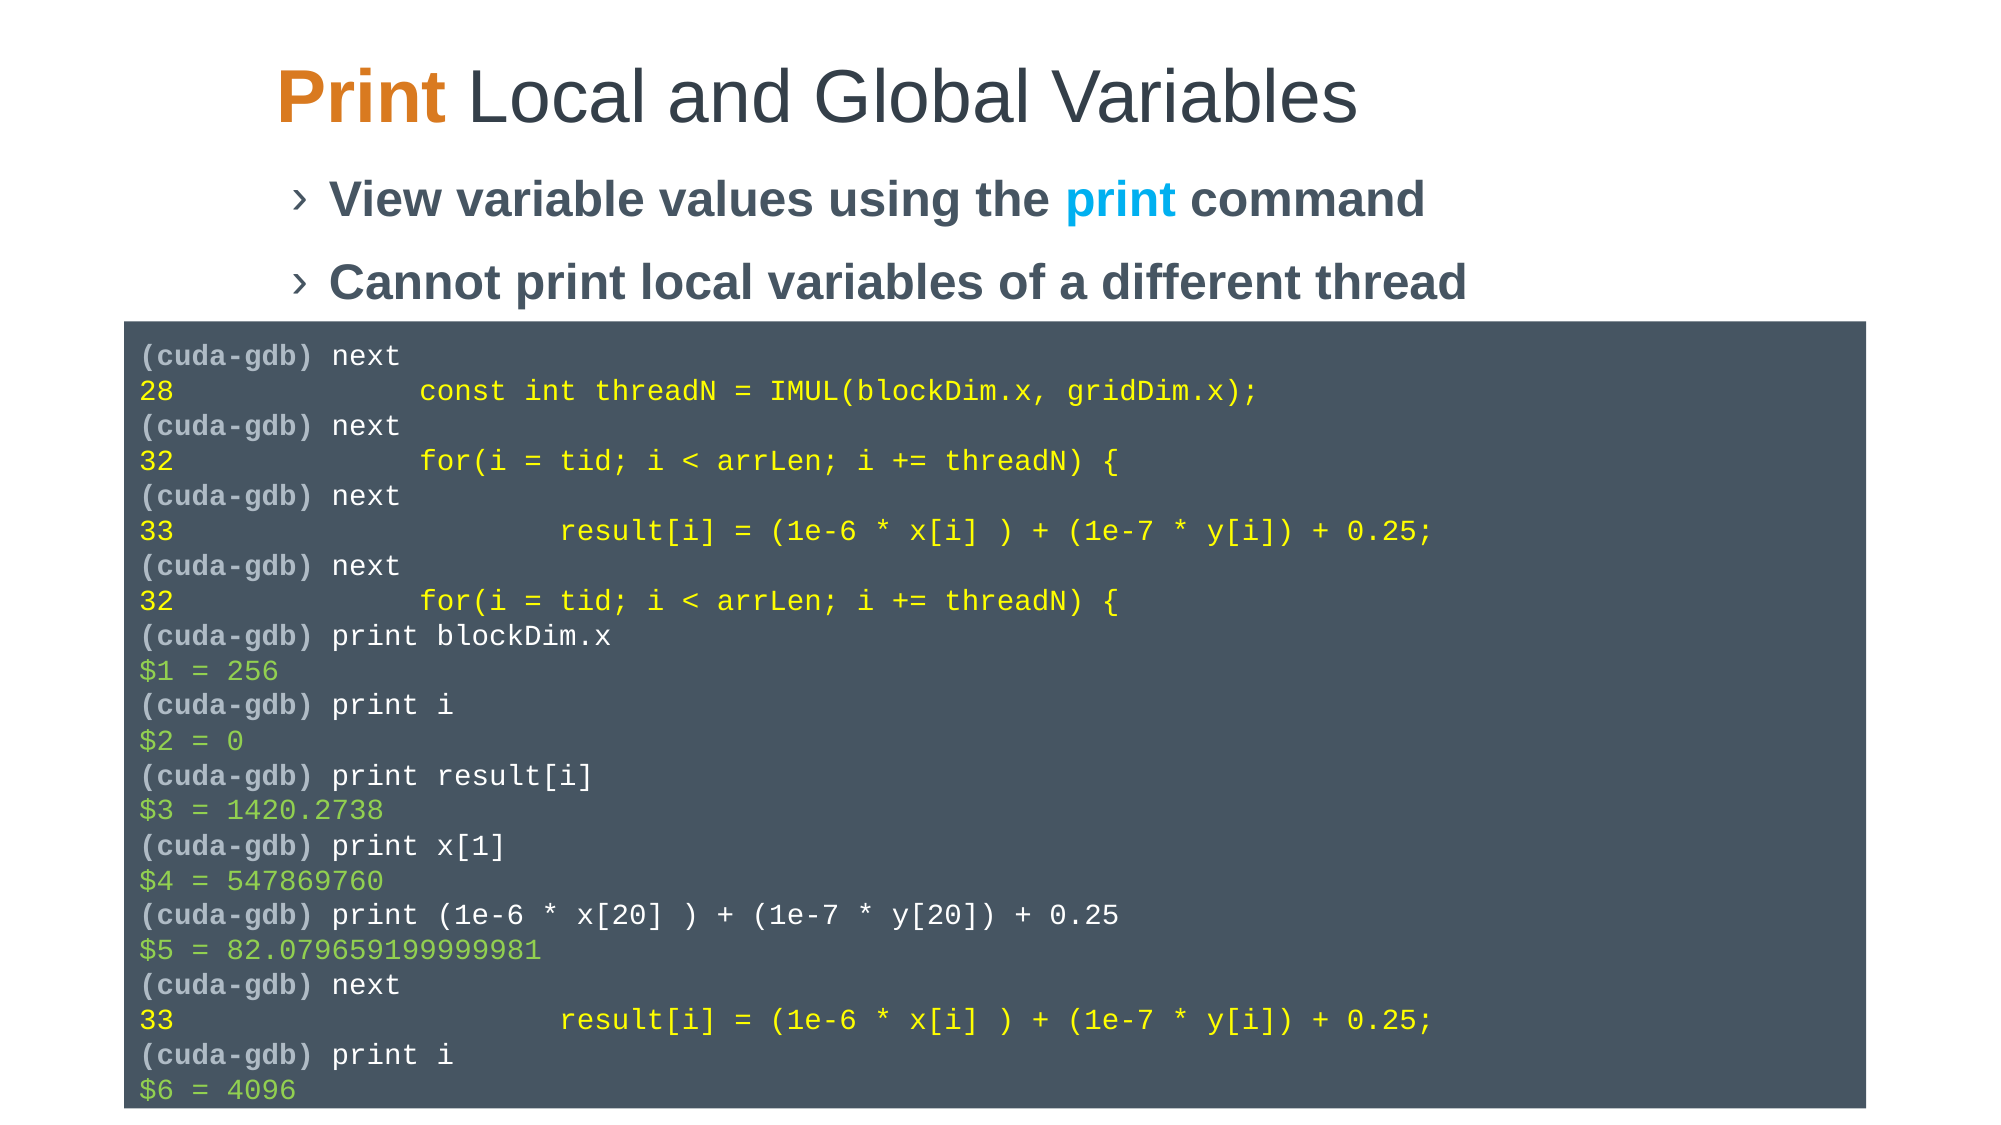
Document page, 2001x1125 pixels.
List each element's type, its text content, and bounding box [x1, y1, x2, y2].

text_box (cuda-gdb) next 28 const int threadN = IMUL(blockDim.x, gridDim.x); (cuda-gdb) next 32 for(i = tid; i < arrLen; i += threadN) { (cuda-gdb) next 33 result[i] = (1e-6 * x[i] ) + (1e-7 * y[i]) + 0.25; (cuda-gdb) next 32 for(i = tid; i < arrLen; i += threadN) { (cuda-gdb) print blockDim.x $1 = 256 (cuda-gdb) print i $2 = 0 (cuda-gdb) print result[i] $3 = 1420.2738 (cuda-gdb) print x[1] $4 = 547869760 (cuda-gdb) print (1e-6 * x[20] ) + (1e-7 * y[20]) + 0.25 $5 = 82.079659199999981 (cuda-gdb) next 33 result[i] = (1e-6 * x[i] ) + (1e-7 * y[i]) + 0.25; (cuda-gdb) print i $6 = 4096 [124, 321, 1867, 1109]
text_box Print Local and Global Variables [261, 0, 1867, 147]
text_box View variable values using the print command Cannot print local variables of a different thread [238, 165, 1867, 321]
